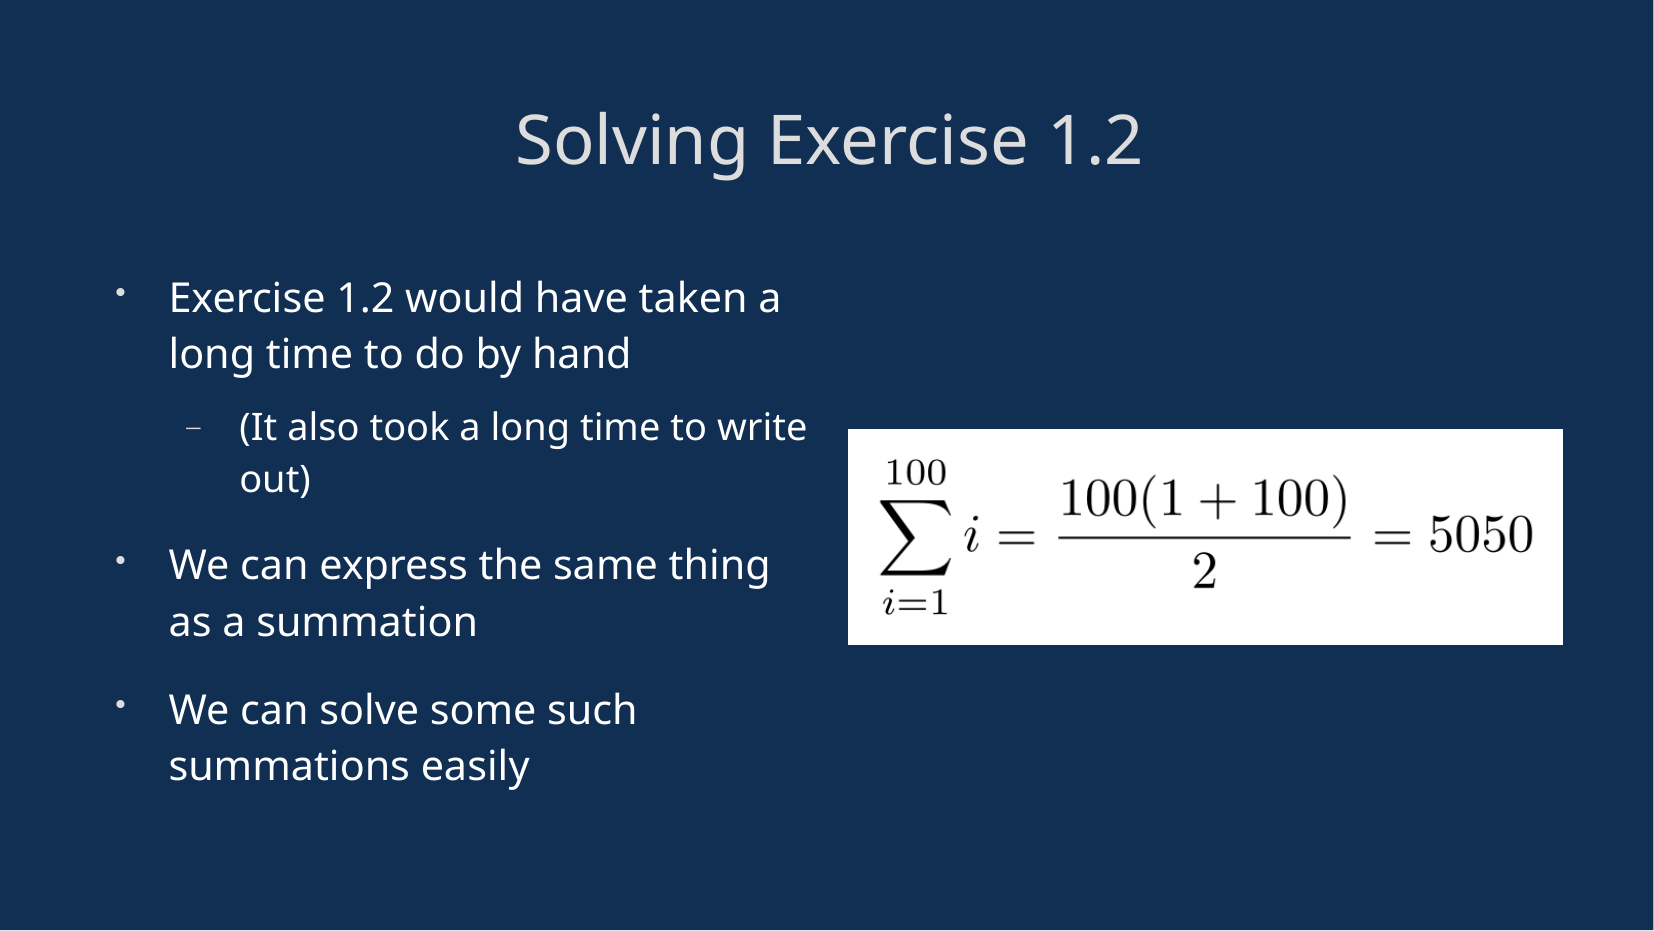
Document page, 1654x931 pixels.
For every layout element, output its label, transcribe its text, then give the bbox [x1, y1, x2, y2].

title Solving Exercise 1.2 [97, 56, 1563, 220]
list Exercise 1.2 would have taken a long time to do by hand (It also took a long time to write out) We can express the same thing as a summation We can solve some such summations easily [97, 268, 813, 806]
picture [848, 429, 1563, 645]
